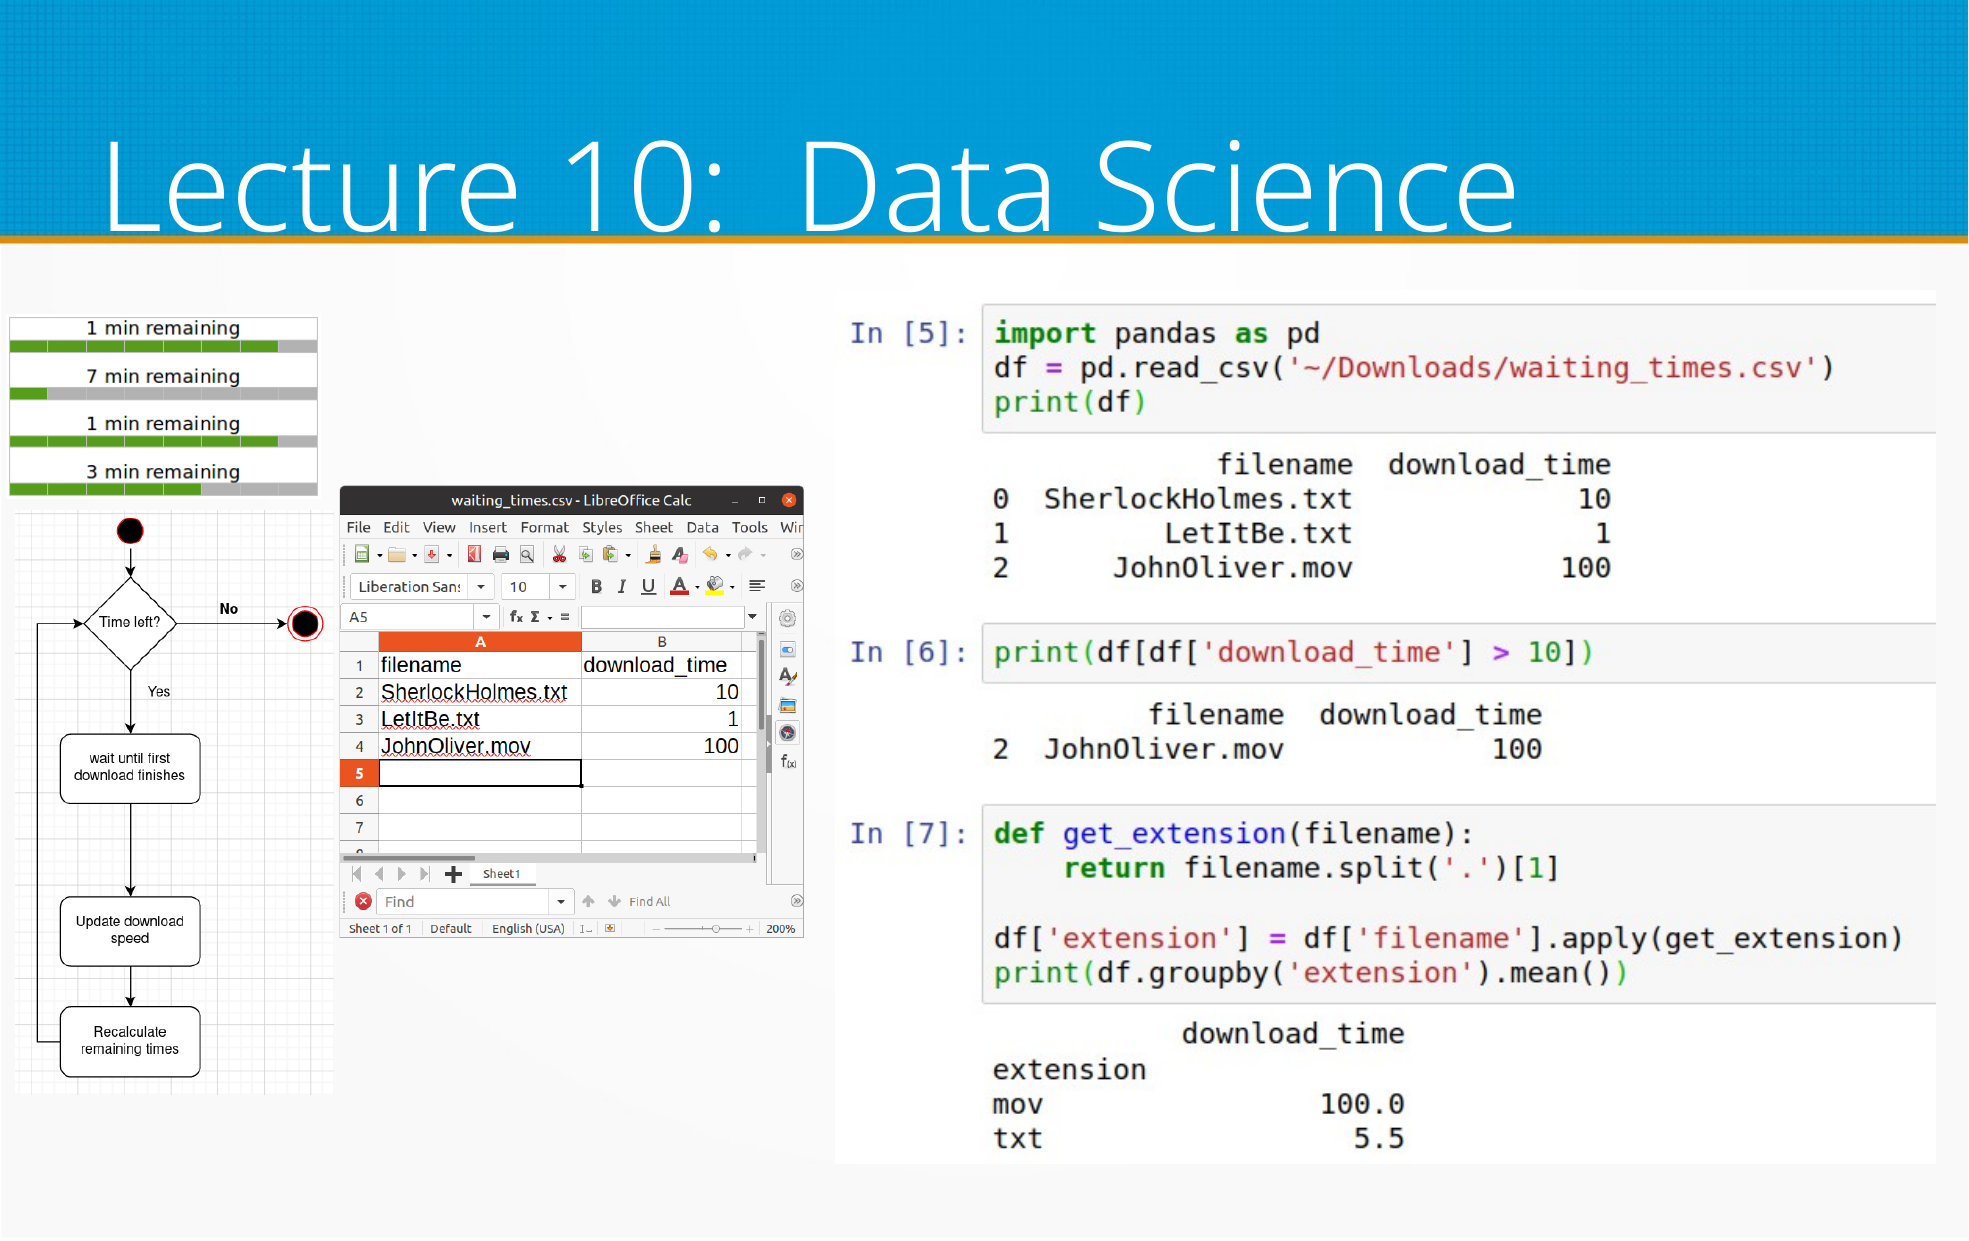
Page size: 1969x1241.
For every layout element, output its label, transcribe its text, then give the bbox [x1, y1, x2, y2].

picture [0, 233, 1969, 1241]
list [98, 290, 835, 1156]
title Lecture 10: Data Science [98, 49, 1870, 257]
